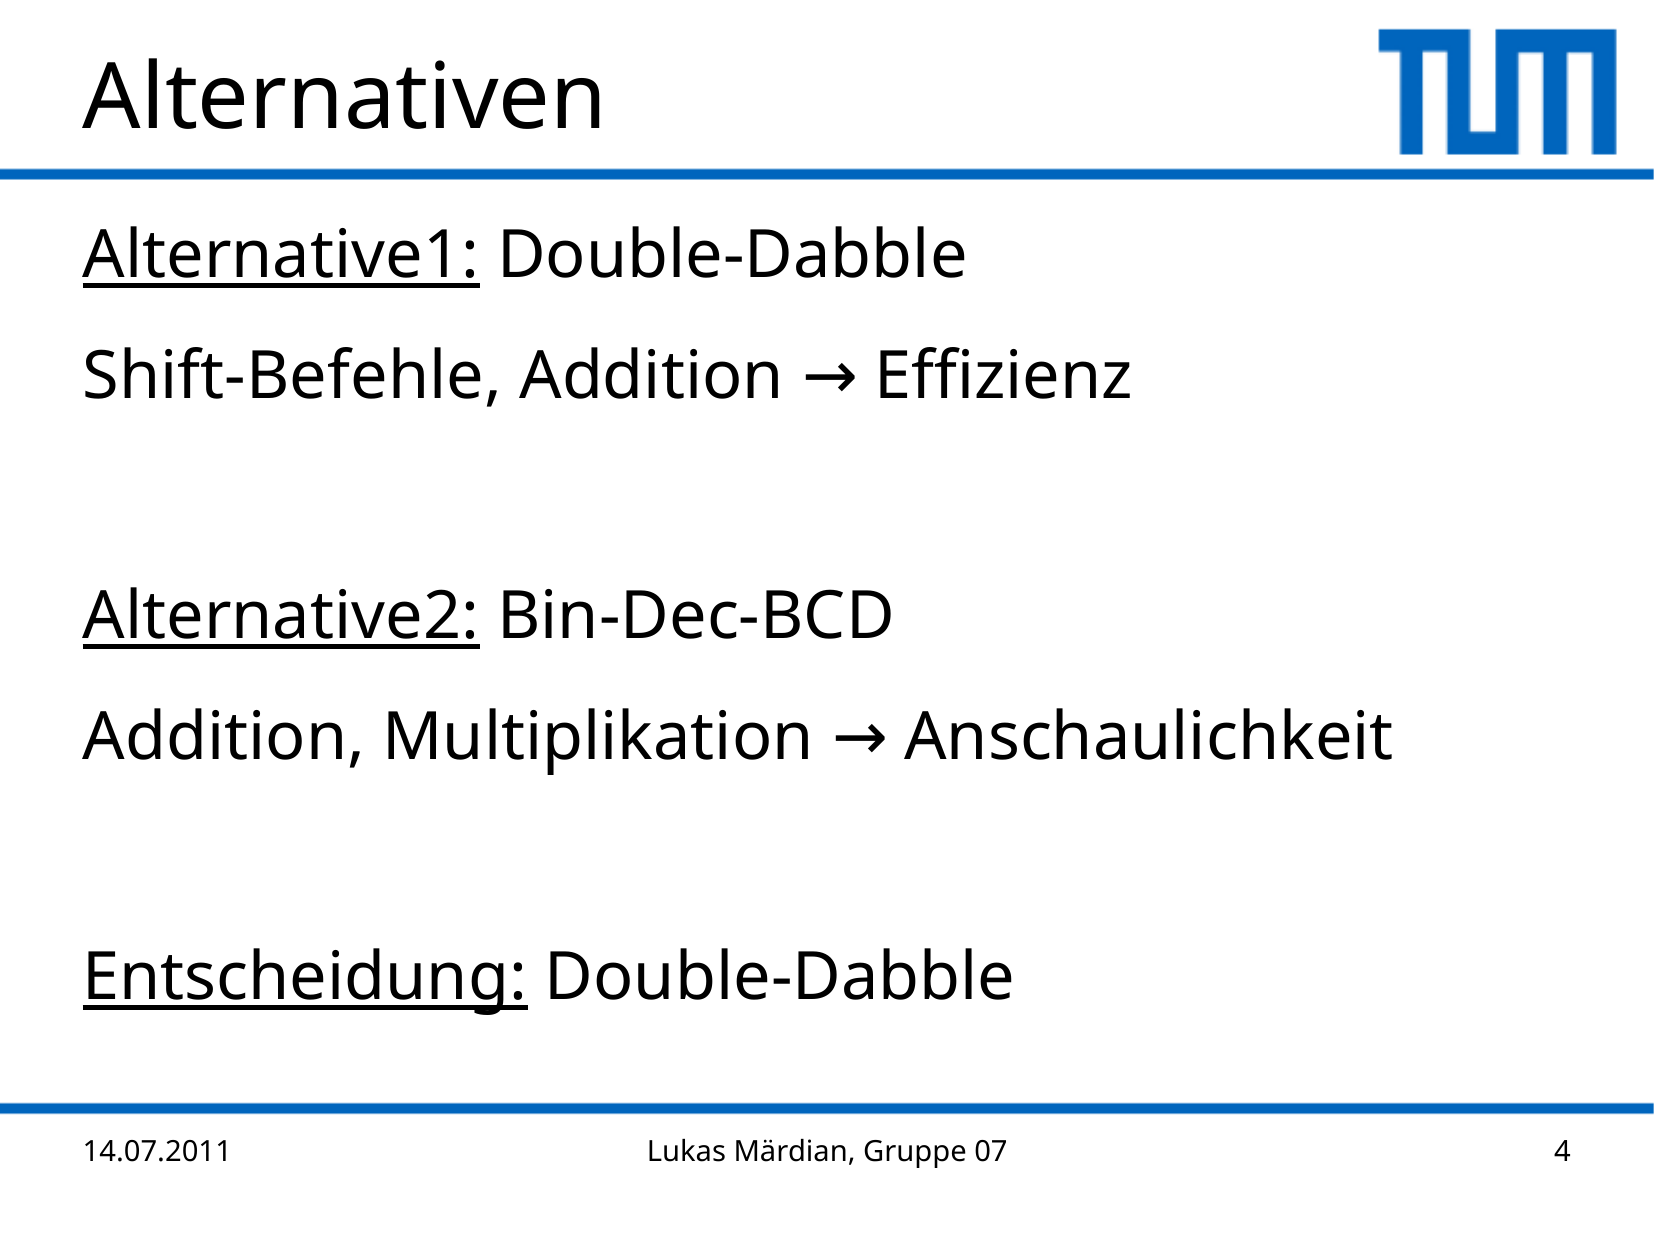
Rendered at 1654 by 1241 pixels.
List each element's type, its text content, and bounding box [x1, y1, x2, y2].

title Alternativen [82, 41, 1359, 145]
picture [0, 0, 1654, 1241]
list Alternative1: Double-Dabble Shift-Befehle, Addition → Effizienz Alternative2: Bin-Dec-BCD Addition, Multiplikation → Anschaulichkeit Entscheidung: Double-Dabble [82, 206, 1571, 1026]
